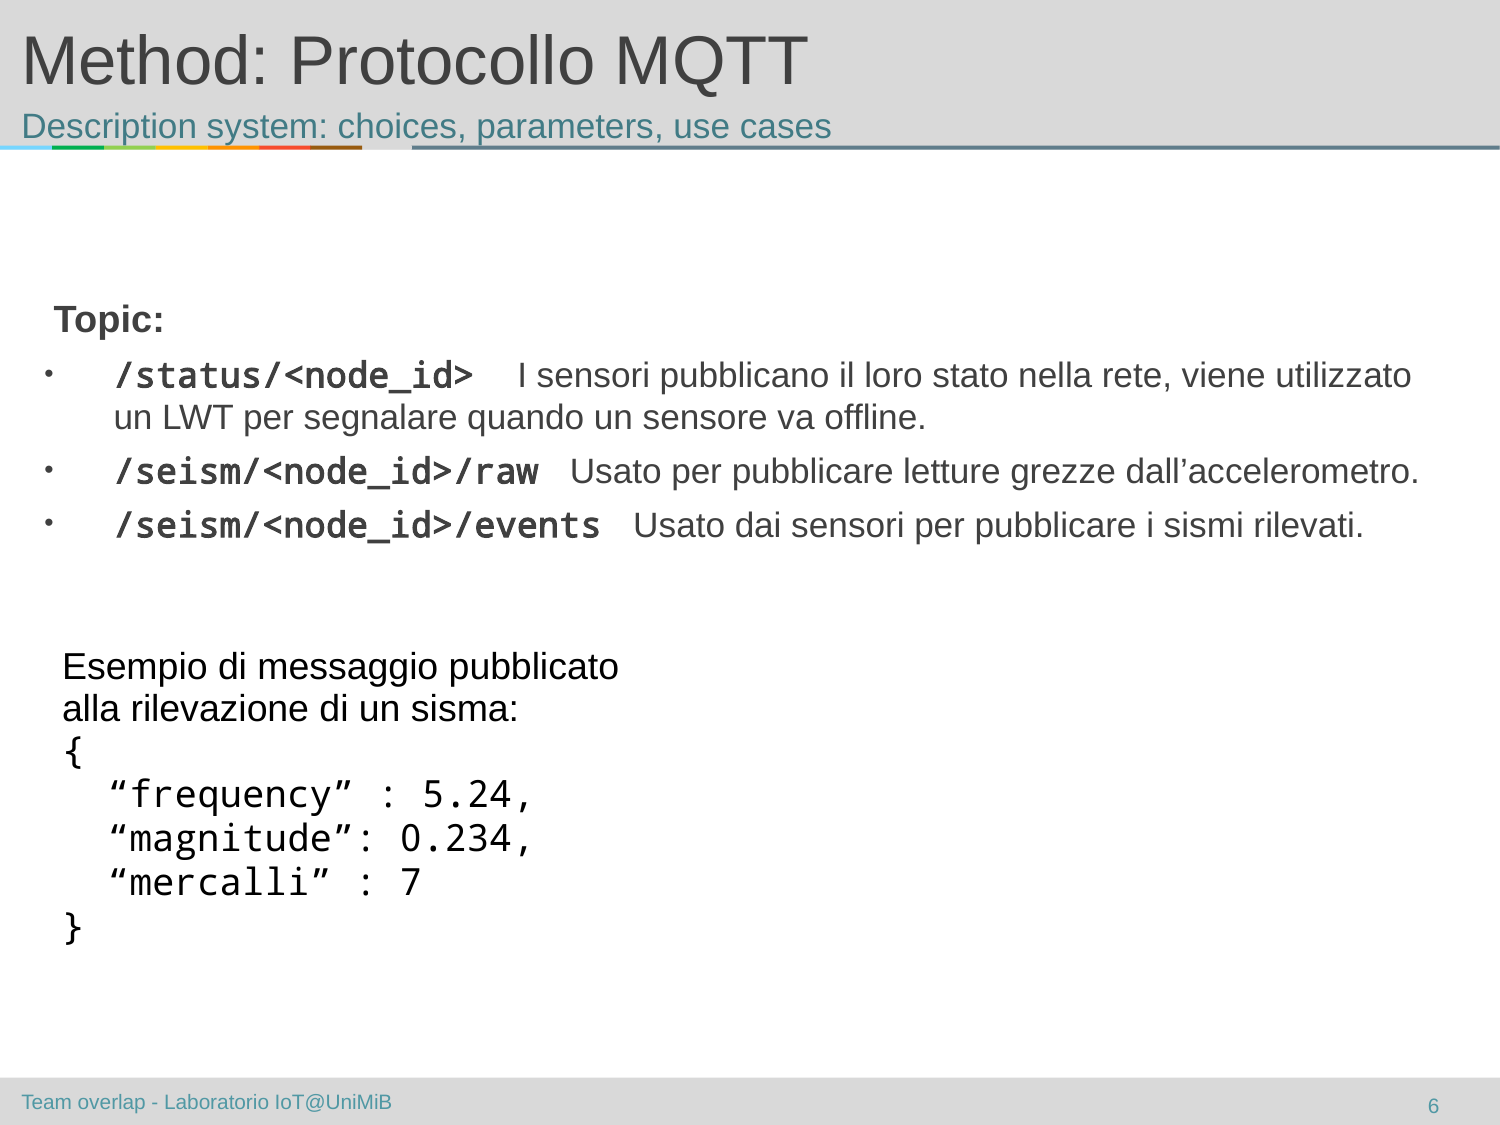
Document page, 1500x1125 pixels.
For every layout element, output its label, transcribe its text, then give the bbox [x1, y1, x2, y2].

list Description system: choices, parameters, use cases [0, 92, 1500, 146]
title Method: Protocollo MQTT [0, 0, 1500, 92]
text_box Topic: /status/<node_id> I sensori pubblicano il loro stato nella rete, viene utilizzato un LWT per segnalare quando un sensore va offline. /seism/<node_id>/raw Usato per pubblicare letture grezze dall’accelerometro. /seism/<node_id>/events Usato dai sensori per pubblicare i sismi rilevati. [0, 287, 1465, 552]
footer Team overlap - Laboratorio IoT@UniMiB [0, 1090, 600, 1112]
slide_number <number> [1355, 1087, 1461, 1124]
text_box Esempio di messaggio pubblicato alla rilevazione di un sisma: { “frequency” : 5.24, “magnitude”: 0.234, “mercalli” : 7 } [47, 637, 650, 957]
